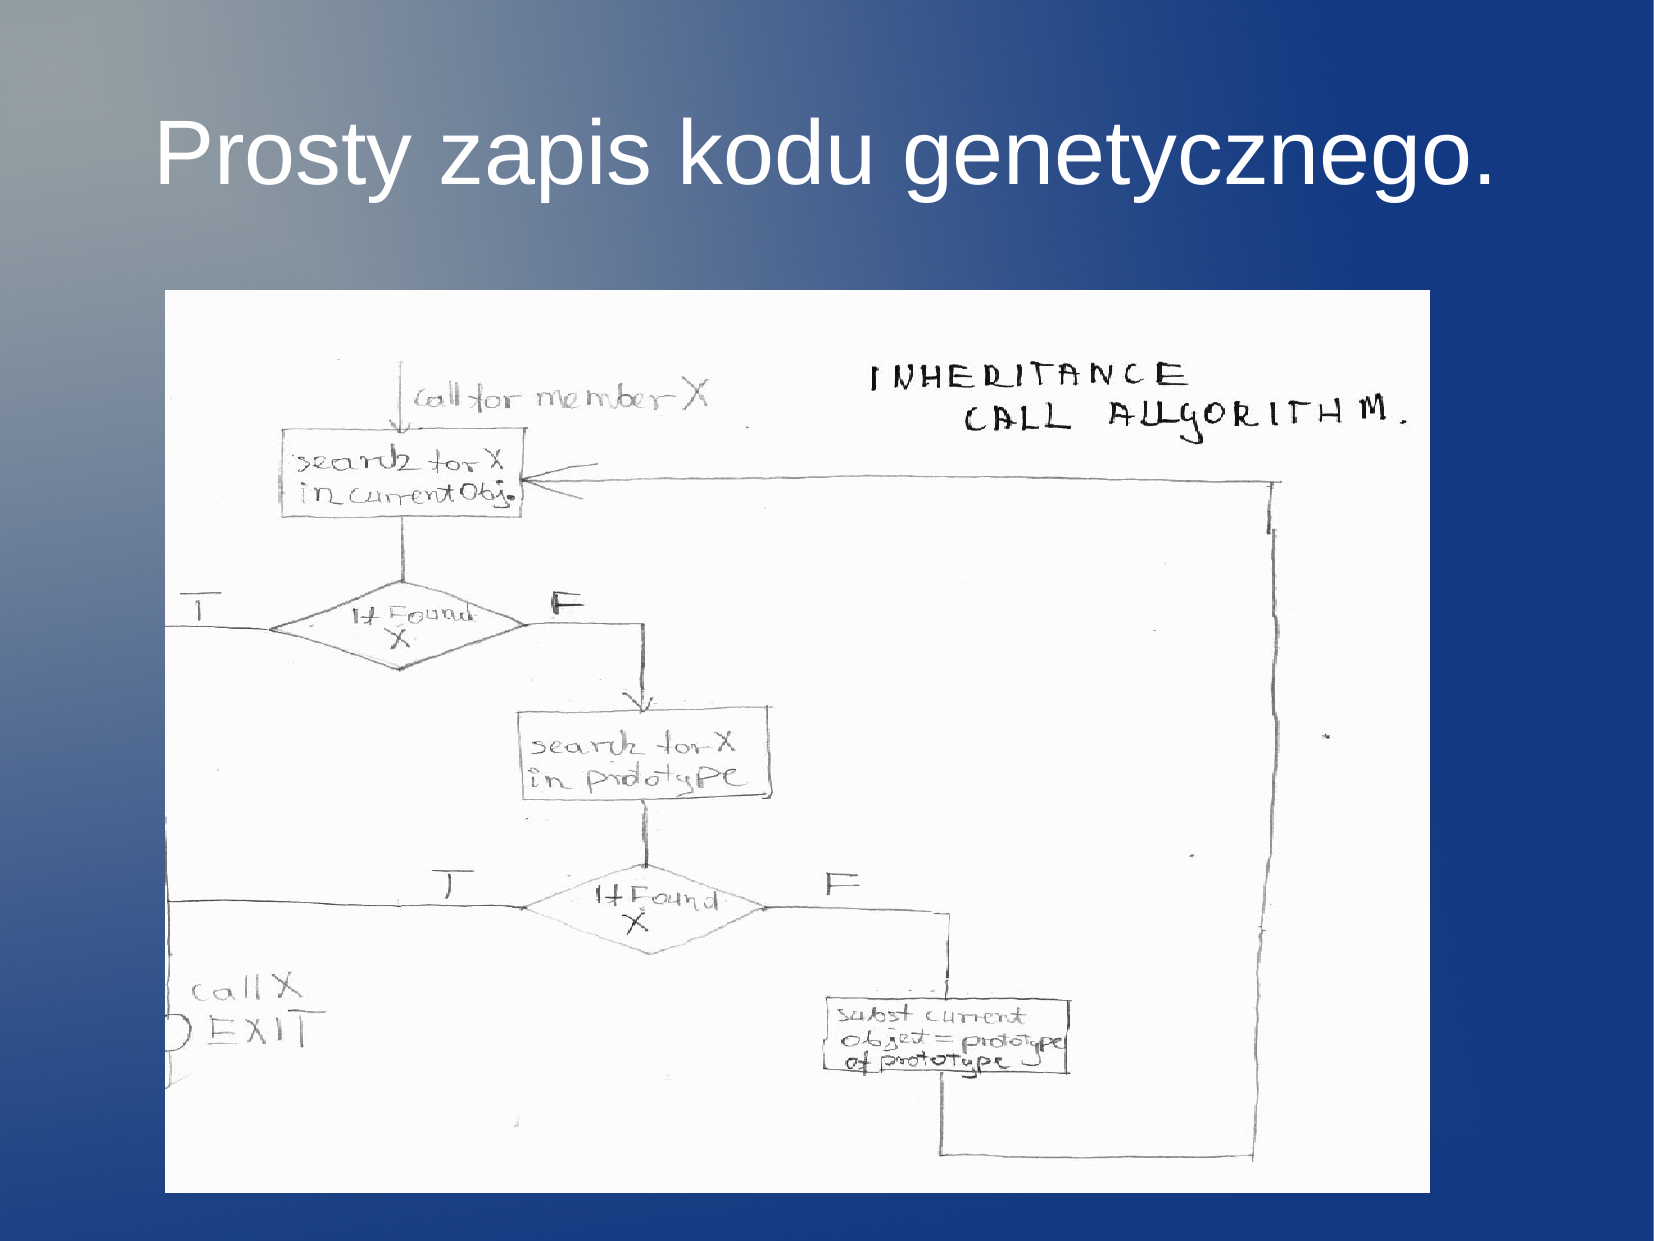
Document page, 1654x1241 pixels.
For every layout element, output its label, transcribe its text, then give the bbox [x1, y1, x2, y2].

title Prosty zapis kodu genetycznego. [82, 49, 1571, 257]
picture [0, 0, 1654, 1241]
